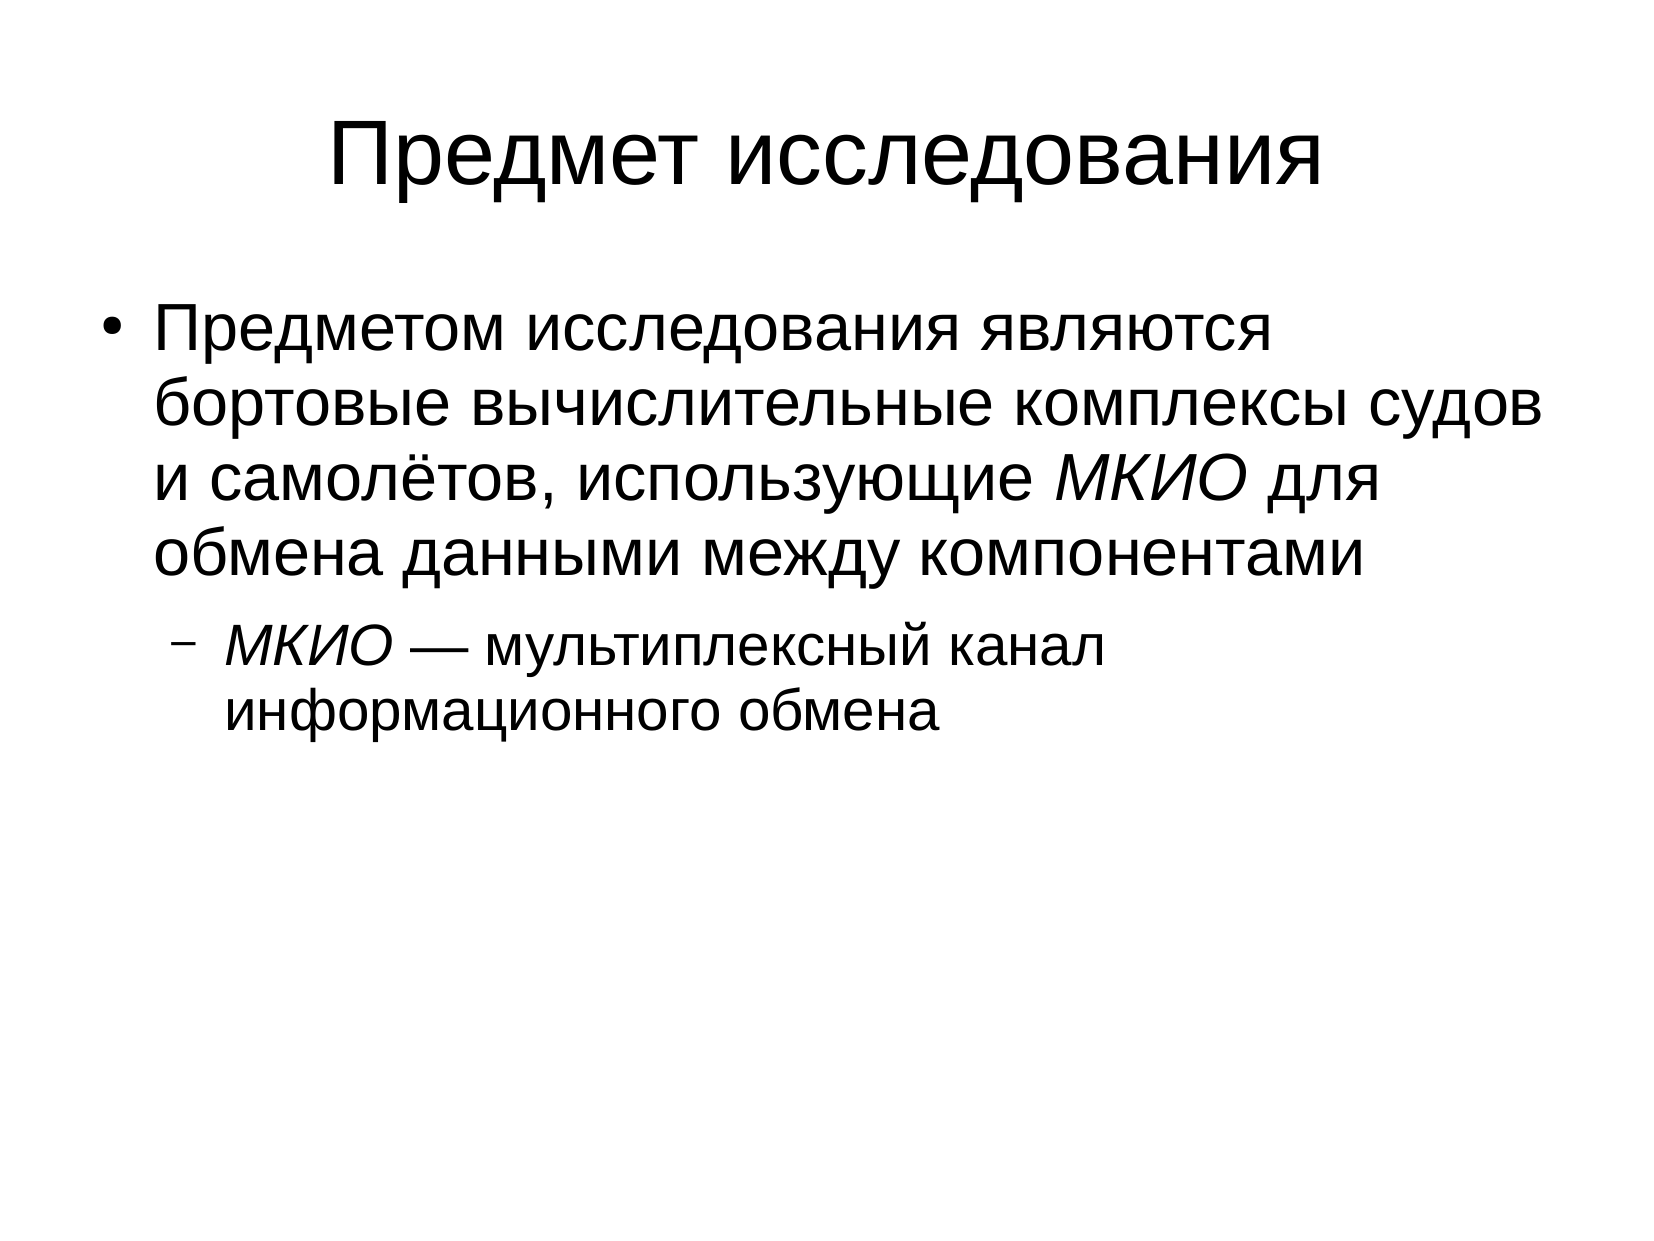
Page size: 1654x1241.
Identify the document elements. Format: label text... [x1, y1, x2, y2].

list Предметом исследования являются бортовые вычислительные комплексы судов и самолётов, использующие МКИО для обмена данными между компонентами МКИО — мультиплексный канал информационного обмена [82, 290, 1571, 1010]
title Предмет исследования [82, 49, 1571, 257]
